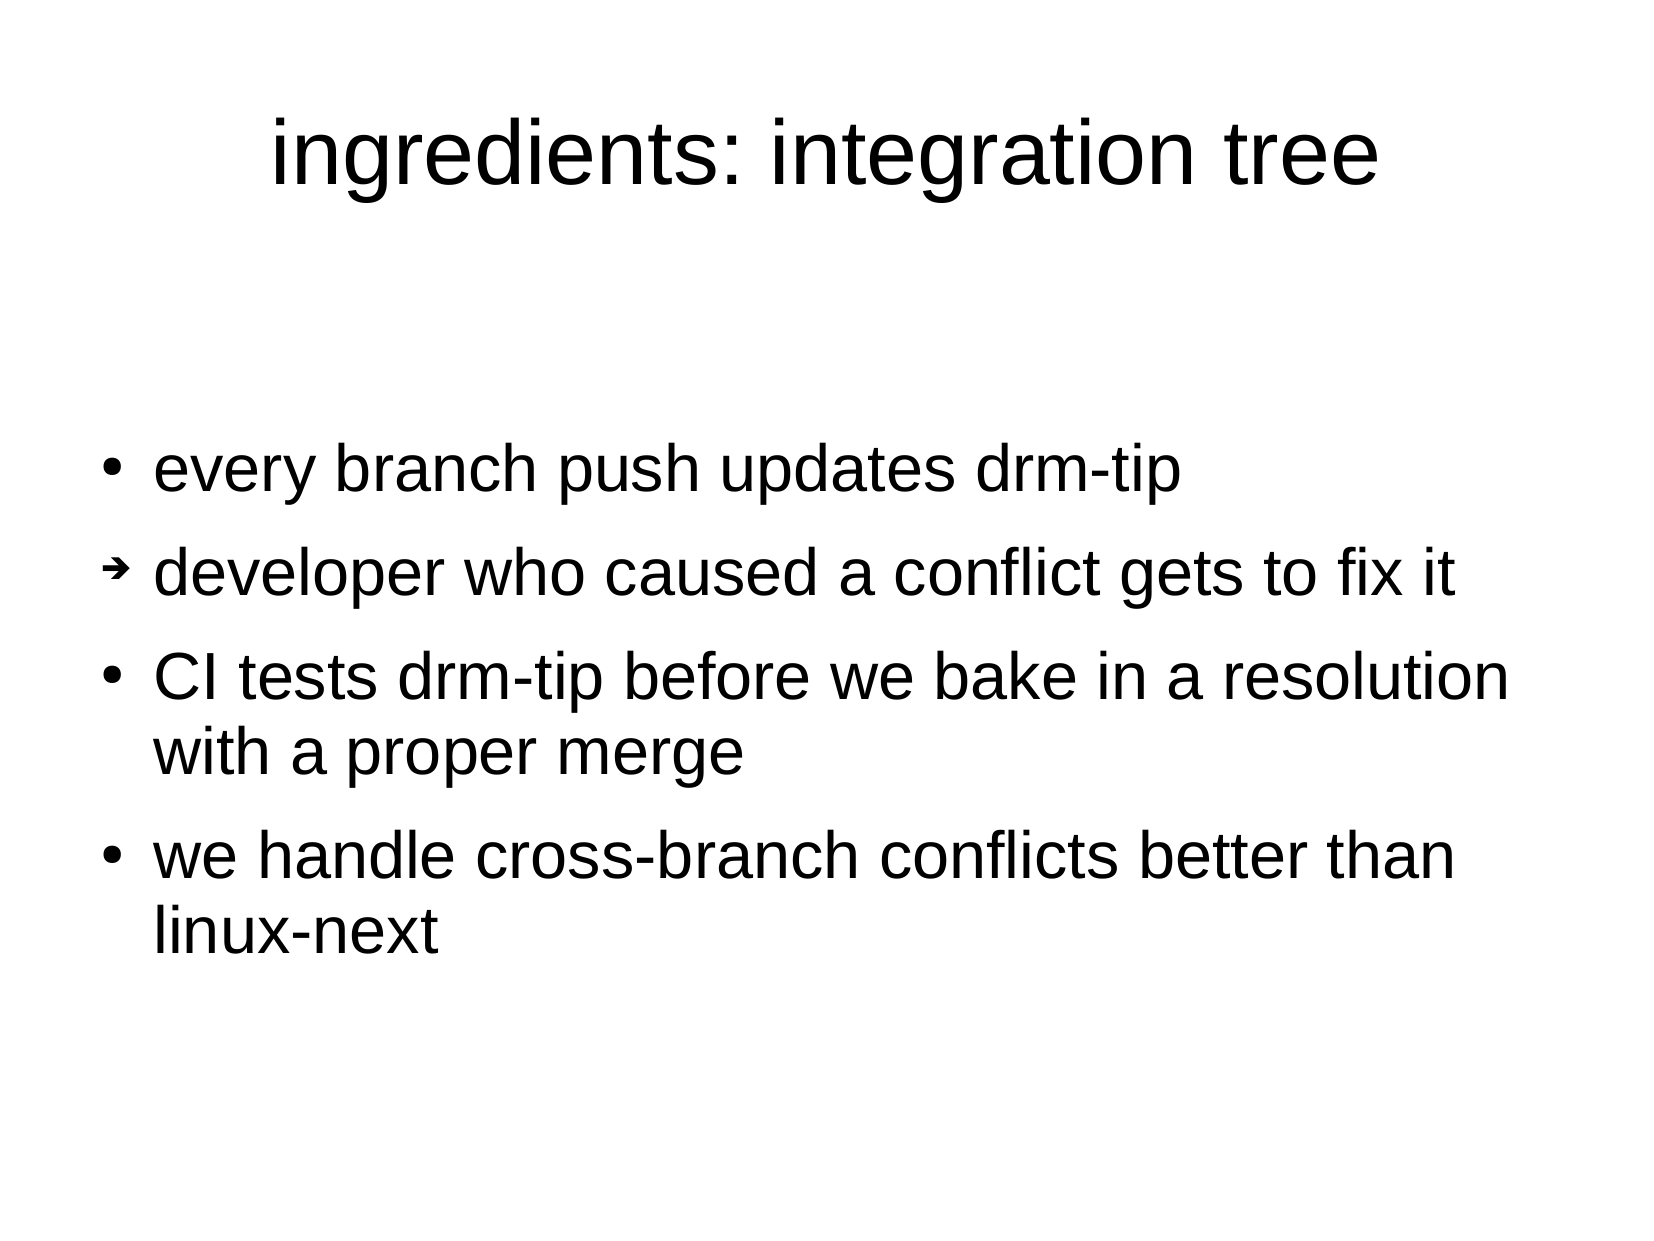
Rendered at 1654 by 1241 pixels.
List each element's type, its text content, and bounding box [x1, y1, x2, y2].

title ingredients: integration tree [82, 49, 1571, 257]
list every branch push updates drm-tip developer who caused a conflict gets to fix it CI tests drm-tip before we bake in a resolution with a proper merge we handle cross-branch conflicts better than linux-next [82, 431, 1571, 1021]
